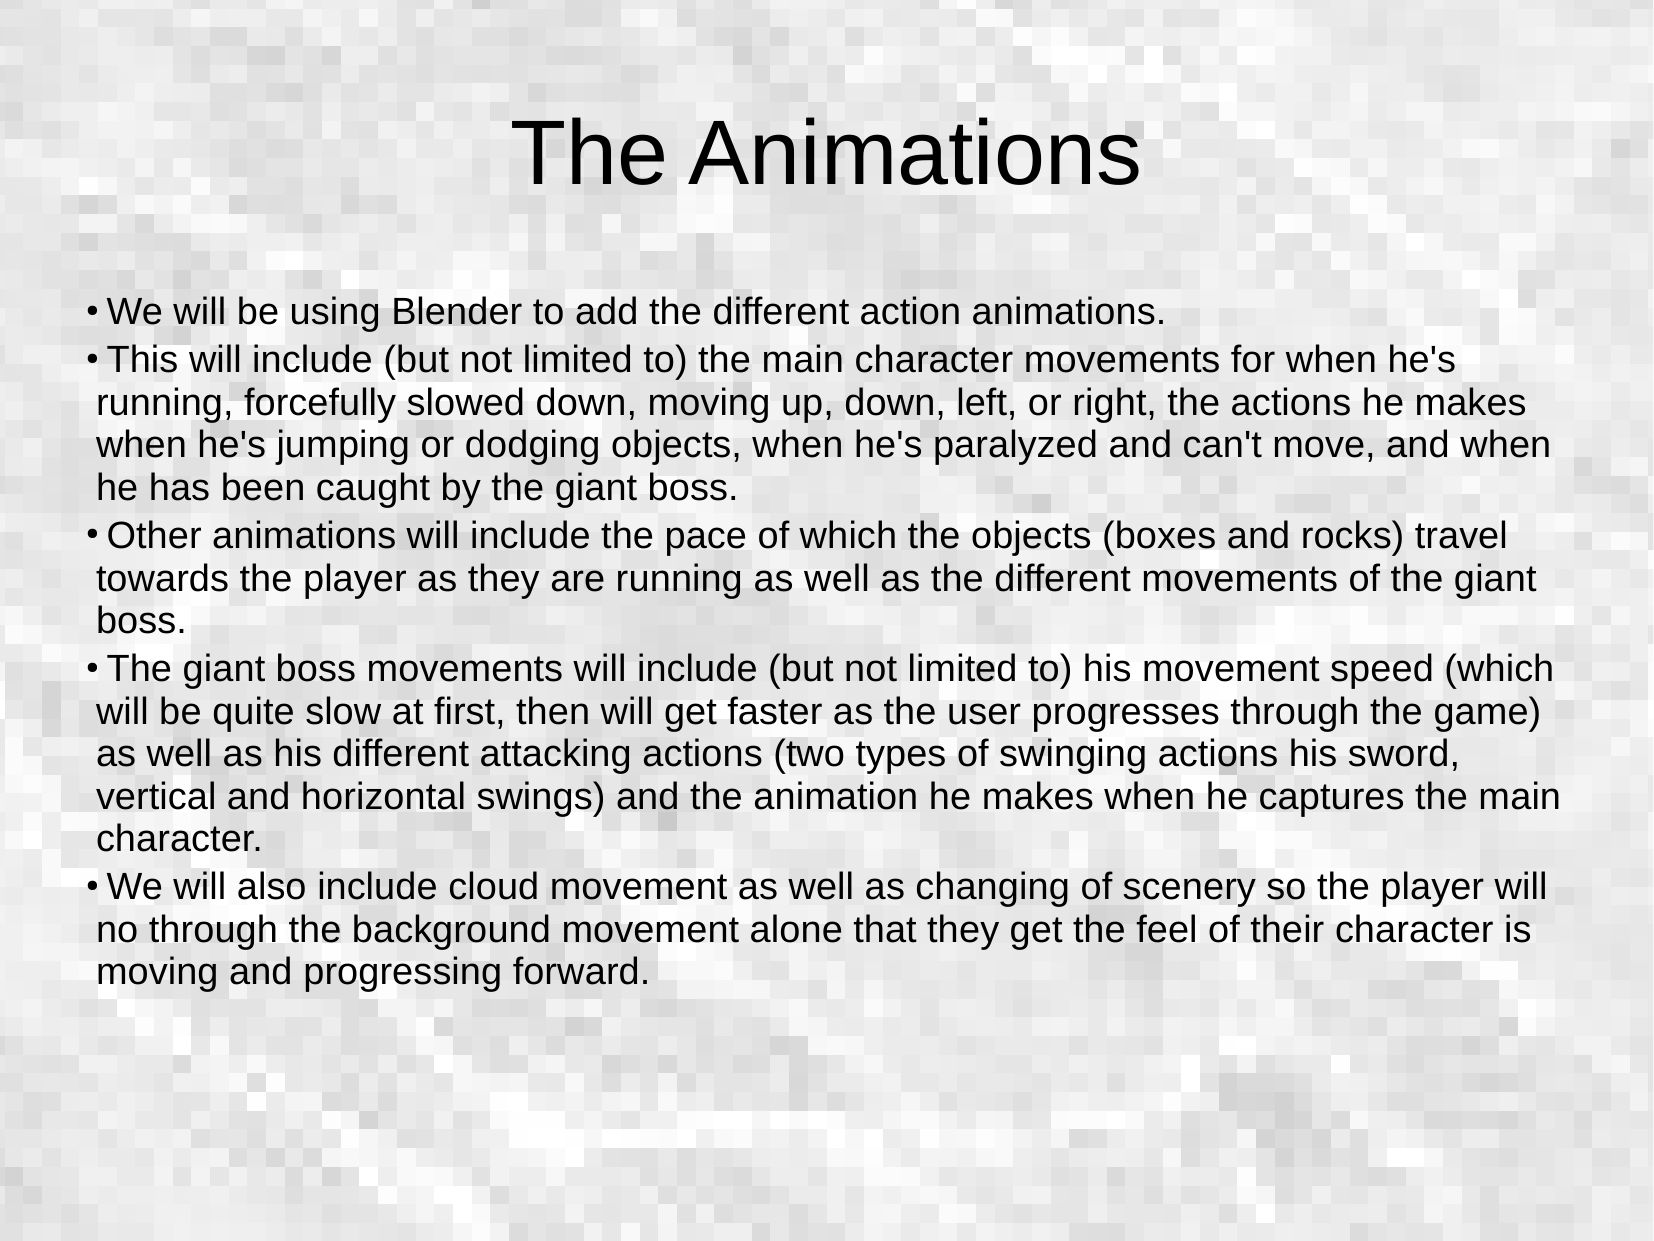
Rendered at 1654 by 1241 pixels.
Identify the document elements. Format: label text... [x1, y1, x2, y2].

picture [0, 0, 1654, 1241]
title The Animations [82, 49, 1571, 257]
list We will be using Blender to add the different action animations. This will include (but not limited to) the main character movements for when he's running, forcefully slowed down, moving up, down, left, or right, the actions he makes when he's jumping or dodging objects, when he's paralyzed and can't move, and when he has been caught by the giant boss. Other animations will include the pace of which the objects (boxes and rocks) travel towards the player as they are running as well as the different movements of the giant boss. The giant boss movements will include (but not limited to) his movement speed (which will be quite slow at first, then will get faster as the user progresses through the game) as well as his different attacking actions (two types of swinging actions his sword, vertical and horizontal swings) and the animation he makes when he captures the main character. We will also include cloud movement as well as changing of scenery so the player will no through the background movement alone that they get the feel of their character is moving and progressing forward. [82, 290, 1571, 1010]
